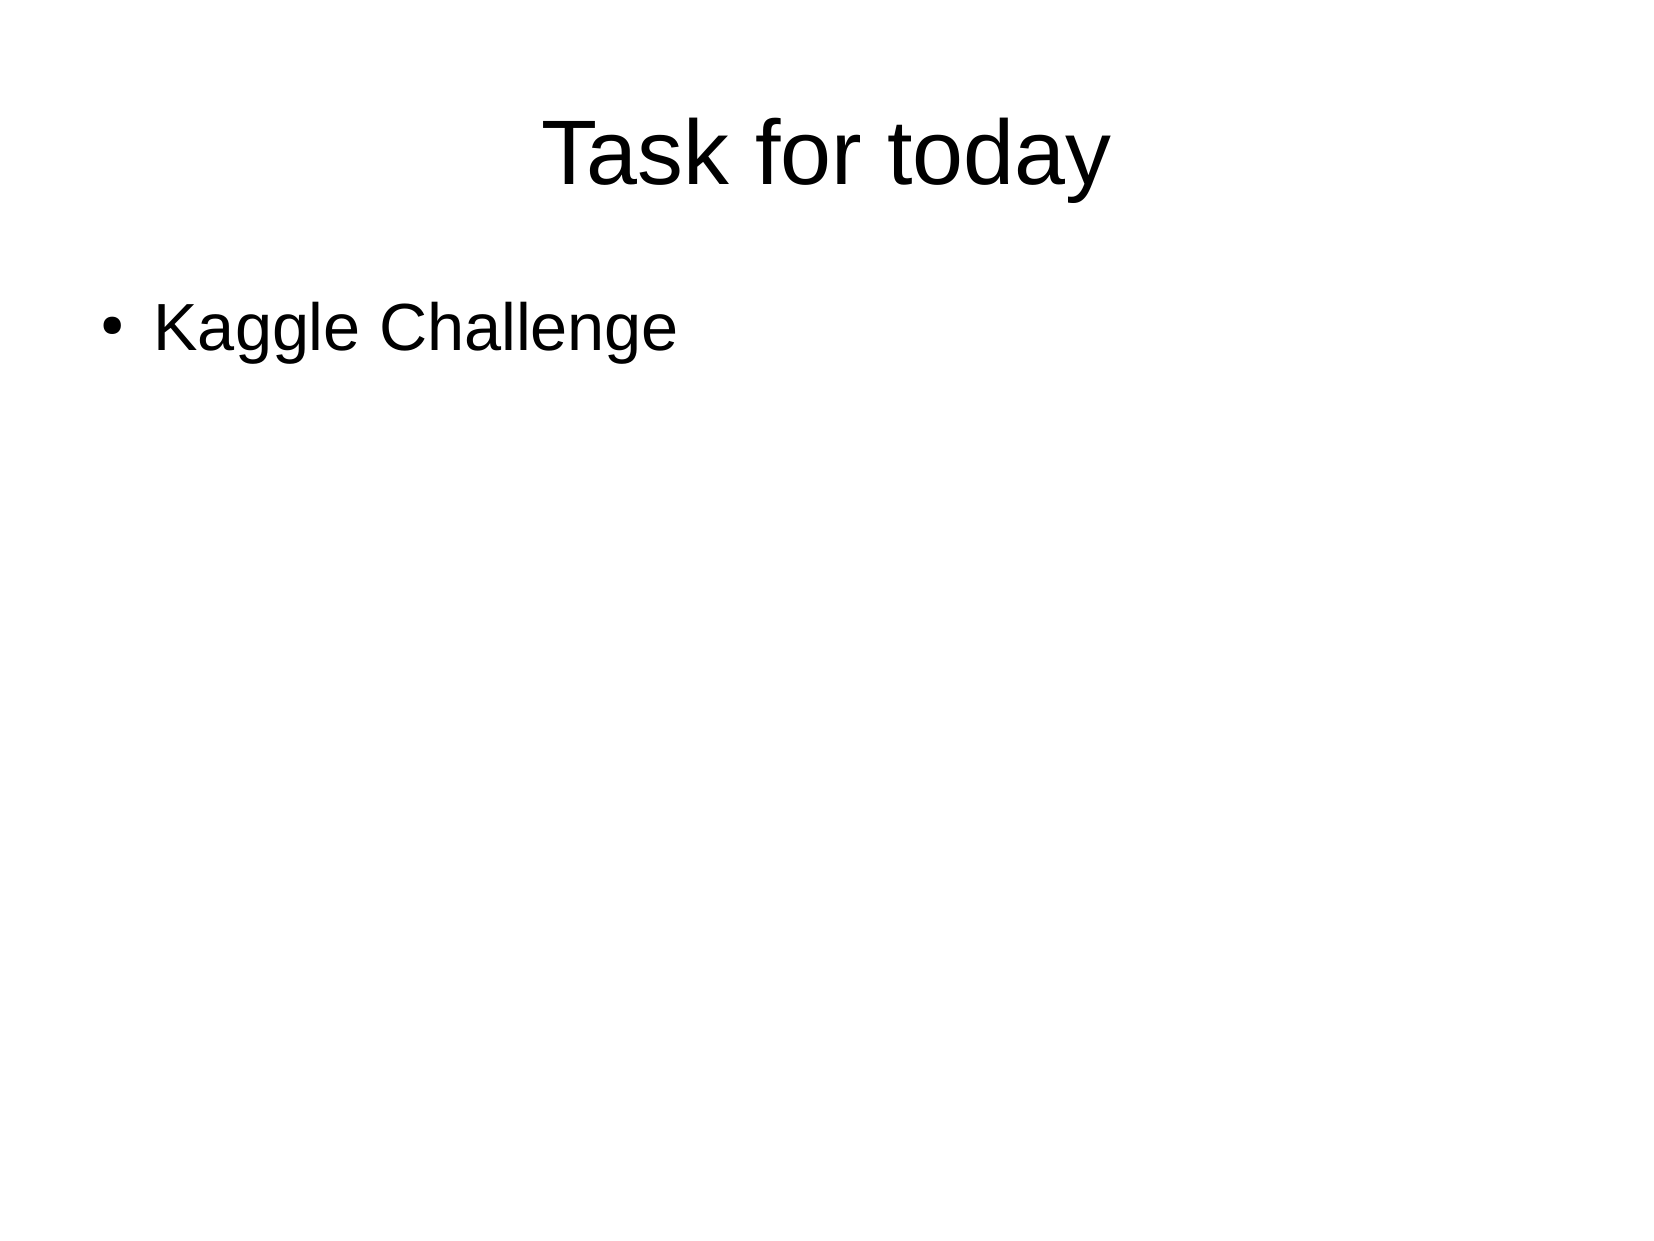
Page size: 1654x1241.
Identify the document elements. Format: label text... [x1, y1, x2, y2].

list Kaggle Challenge [82, 290, 1571, 1010]
title Task for today [82, 49, 1571, 257]
